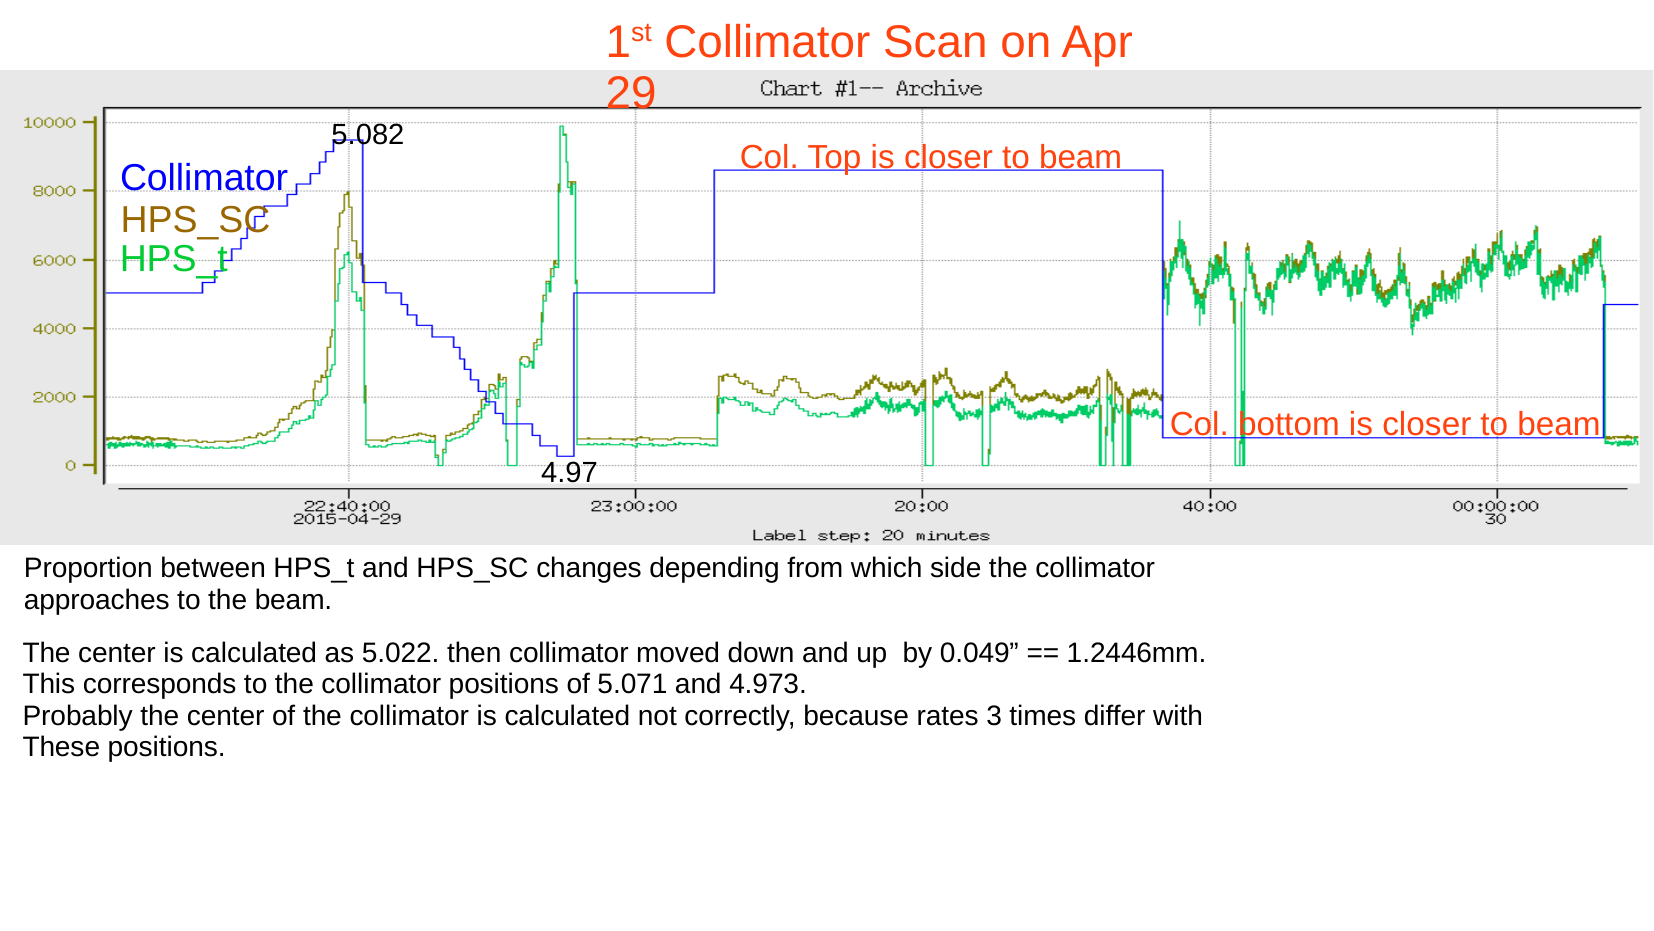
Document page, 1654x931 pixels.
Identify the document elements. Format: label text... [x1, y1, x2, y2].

text_box 1st Collimator Scan on Apr 29 [590, 8, 1212, 76]
picture [637, 79, 650, 94]
text_box Collimator [105, 148, 304, 206]
picture [0, 70, 1654, 545]
text_box Proportion between HPS_t and HPS_SC changes depending from which side the collimator approaches to the beam. [9, 545, 1555, 624]
text_box The center is calculated as 5.022. then collimator moved down and up by 0.049” == 1.2446mm. This corresponds to the collimator positions of 5.071 and 4.973. Probably the center of the collimator is calculated not correctly, because rates 3 times differ with These positions. [7, 630, 1628, 771]
text_box 4.97 [526, 448, 613, 497]
text_box Col. bottom is closer to beam [1155, 397, 1621, 451]
text_box HPS_t [105, 229, 243, 287]
text_box HPS_SC [105, 191, 286, 249]
text_box Col. Top is closer to beam [725, 130, 1138, 184]
text_box 5.082 [316, 110, 420, 158]
